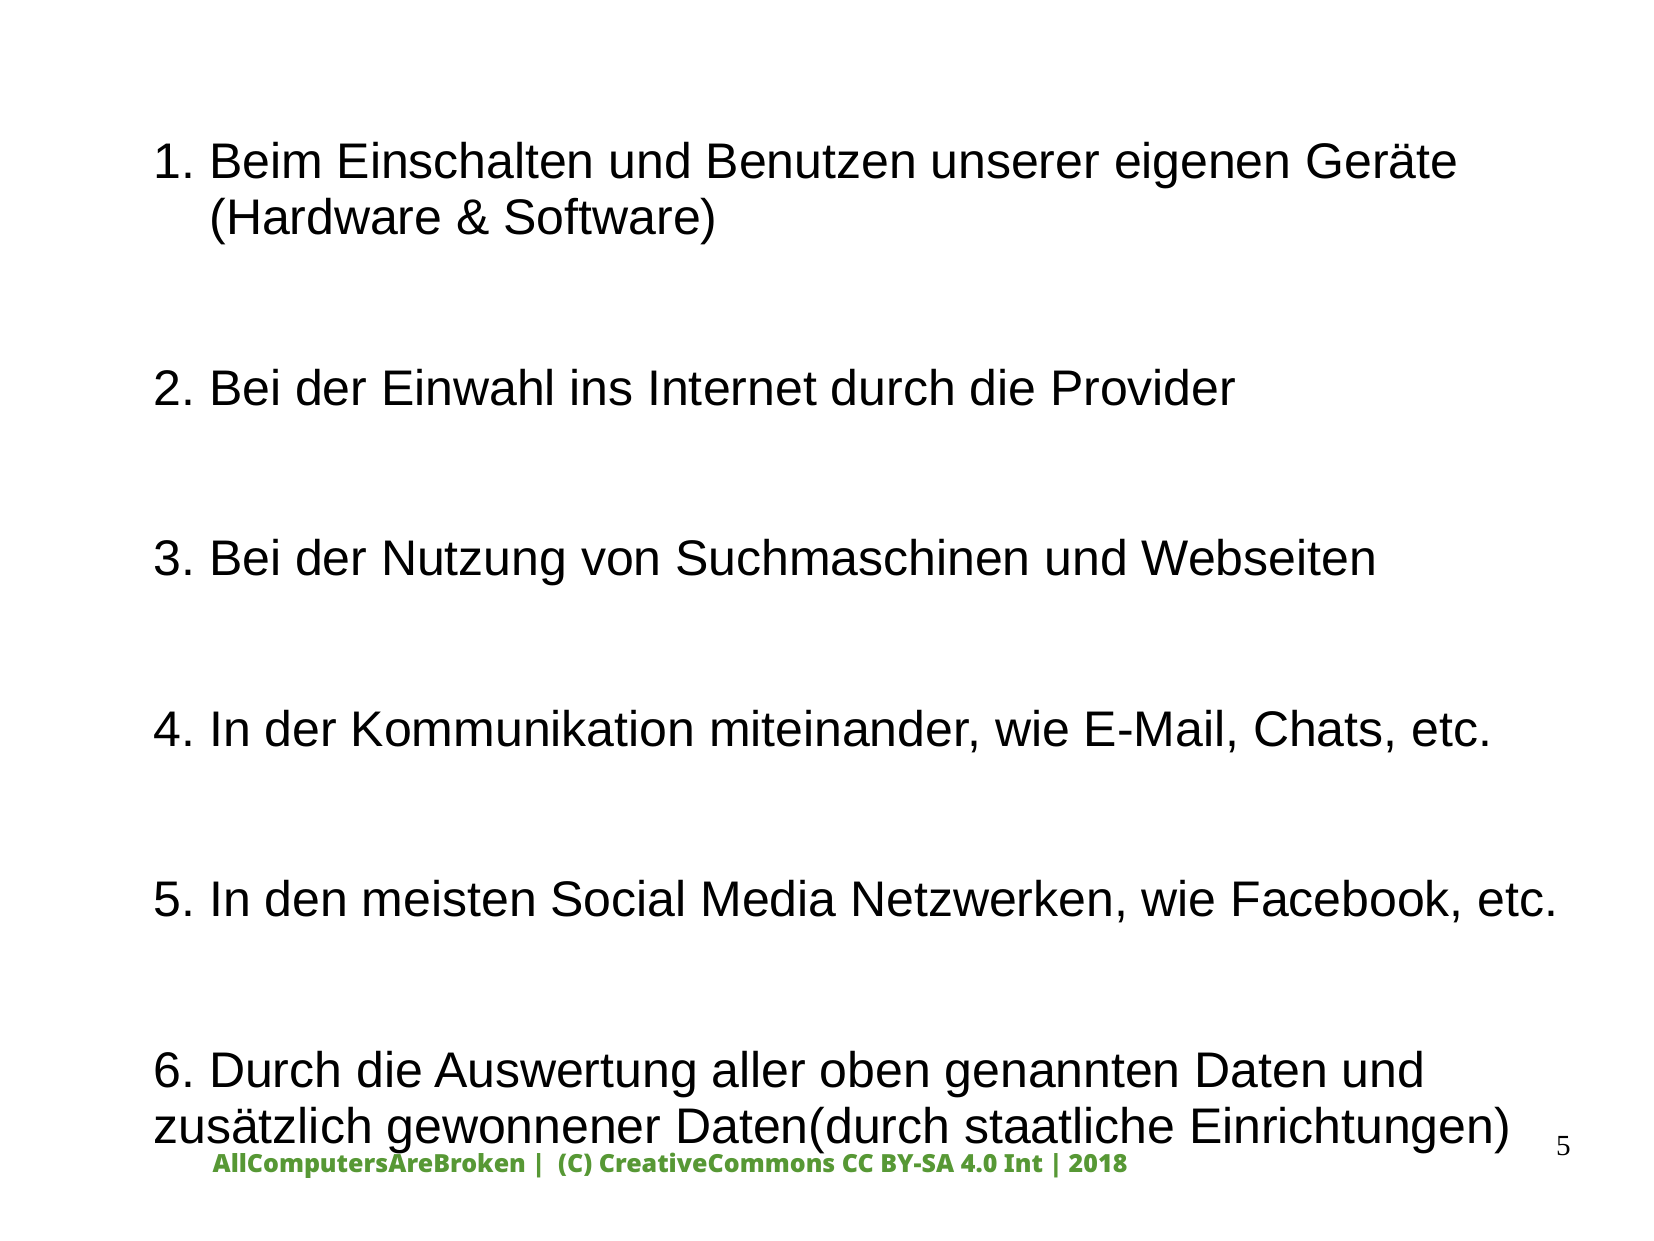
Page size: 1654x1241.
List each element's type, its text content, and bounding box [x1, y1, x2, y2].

list 1. Beim Einschalten und Benutzen unserer eigenen Geräte (Hardware & Software) 2. Bei der Einwahl ins Internet durch die Provider 3. Bei der Nutzung von Suchmaschinen und Webseiten 4. In der Kommunikation miteinander, wie E-Mail, Chats, etc. 5. In den meisten Social Media Netzwerken, wie Facebook, etc. 6. Durch die Auswertung aller oben genannten Daten und zusätzlich gewonnener Daten(durch staatliche Einrichtungen) [82, 106, 1571, 1182]
